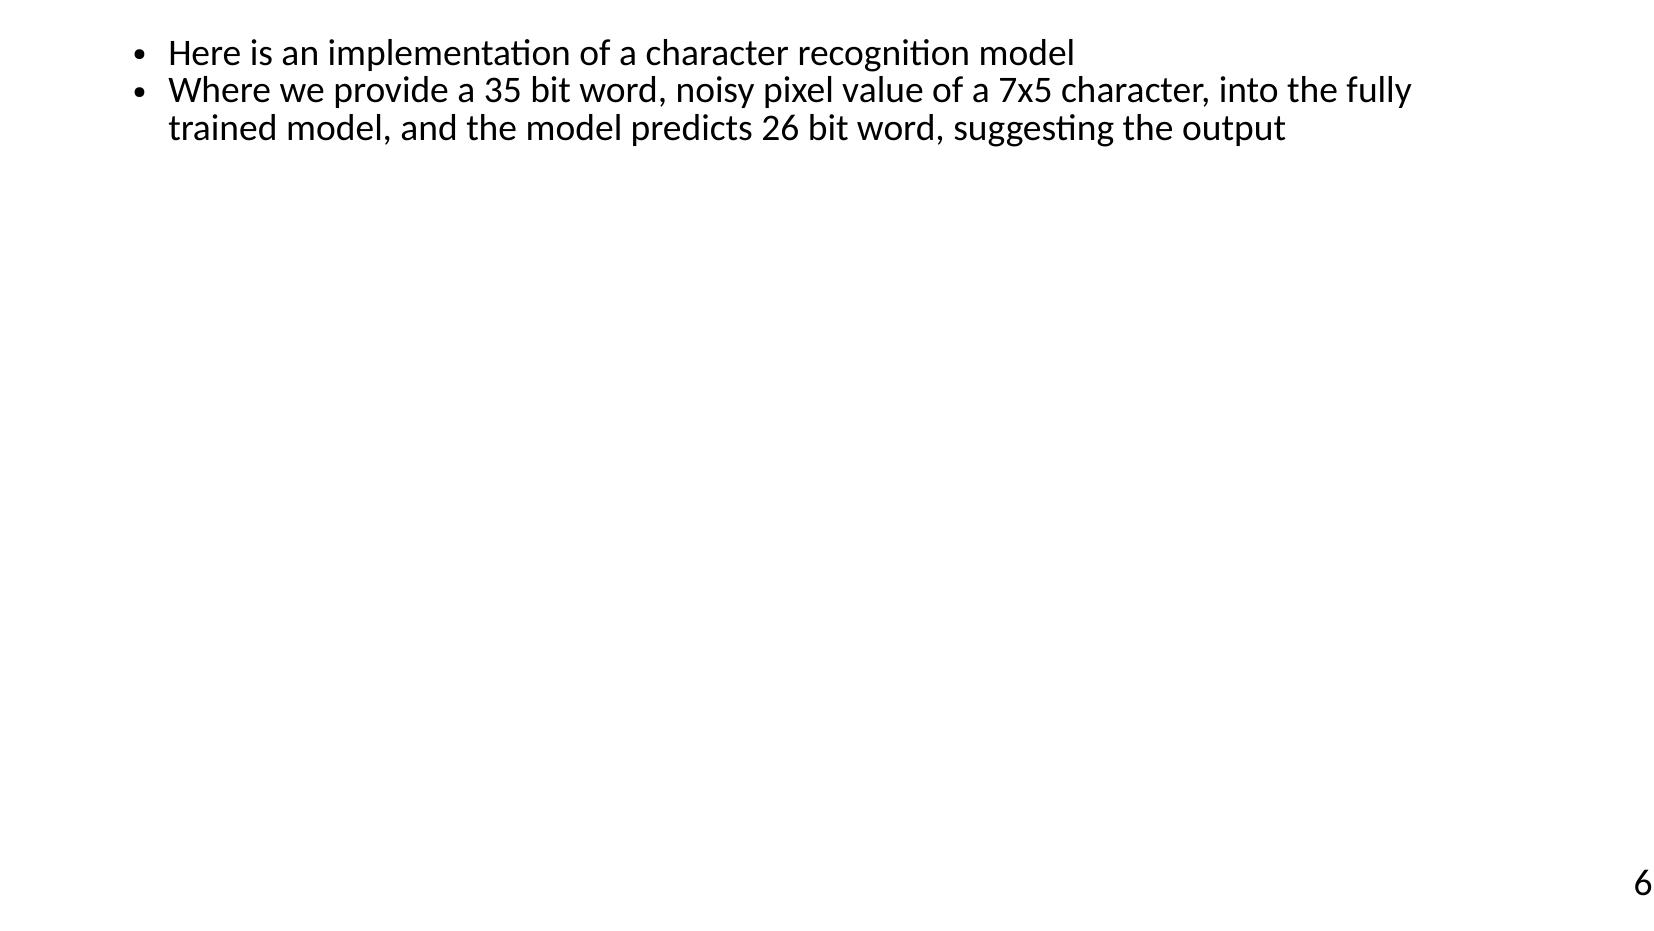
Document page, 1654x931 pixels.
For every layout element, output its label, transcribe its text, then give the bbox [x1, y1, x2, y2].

text_box Here is an implementation of a character recognition model Where we provide a 35 bit word, noisy pixel value of a 7x5 character, into the fully trained model, and the model predicts 26 bit word, suggesting the output [118, 29, 1447, 234]
text_box <number> [1479, 860, 1654, 931]
